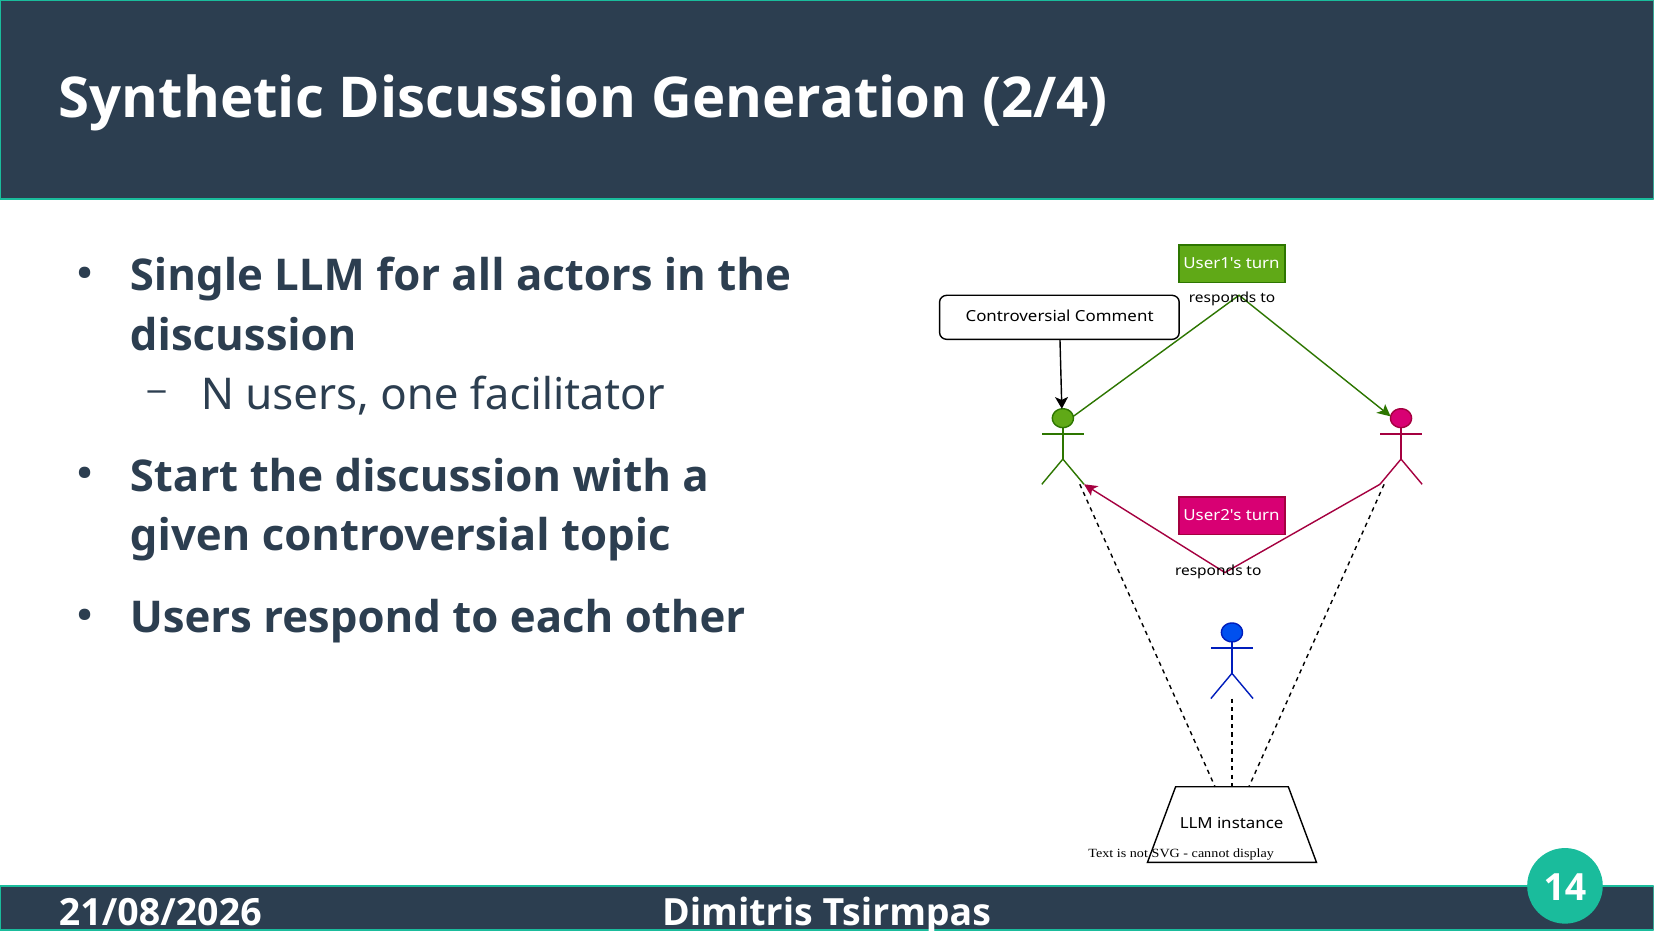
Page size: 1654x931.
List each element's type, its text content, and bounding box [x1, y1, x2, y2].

picture [937, 243, 1426, 864]
title Synthetic Discussion Generation (2/4) [59, 37, 1595, 155]
list Single LLM for all actors in the discussion N users, one facilitator Start the discussion with a given controversial topic Users respond to each other [59, 243, 809, 864]
